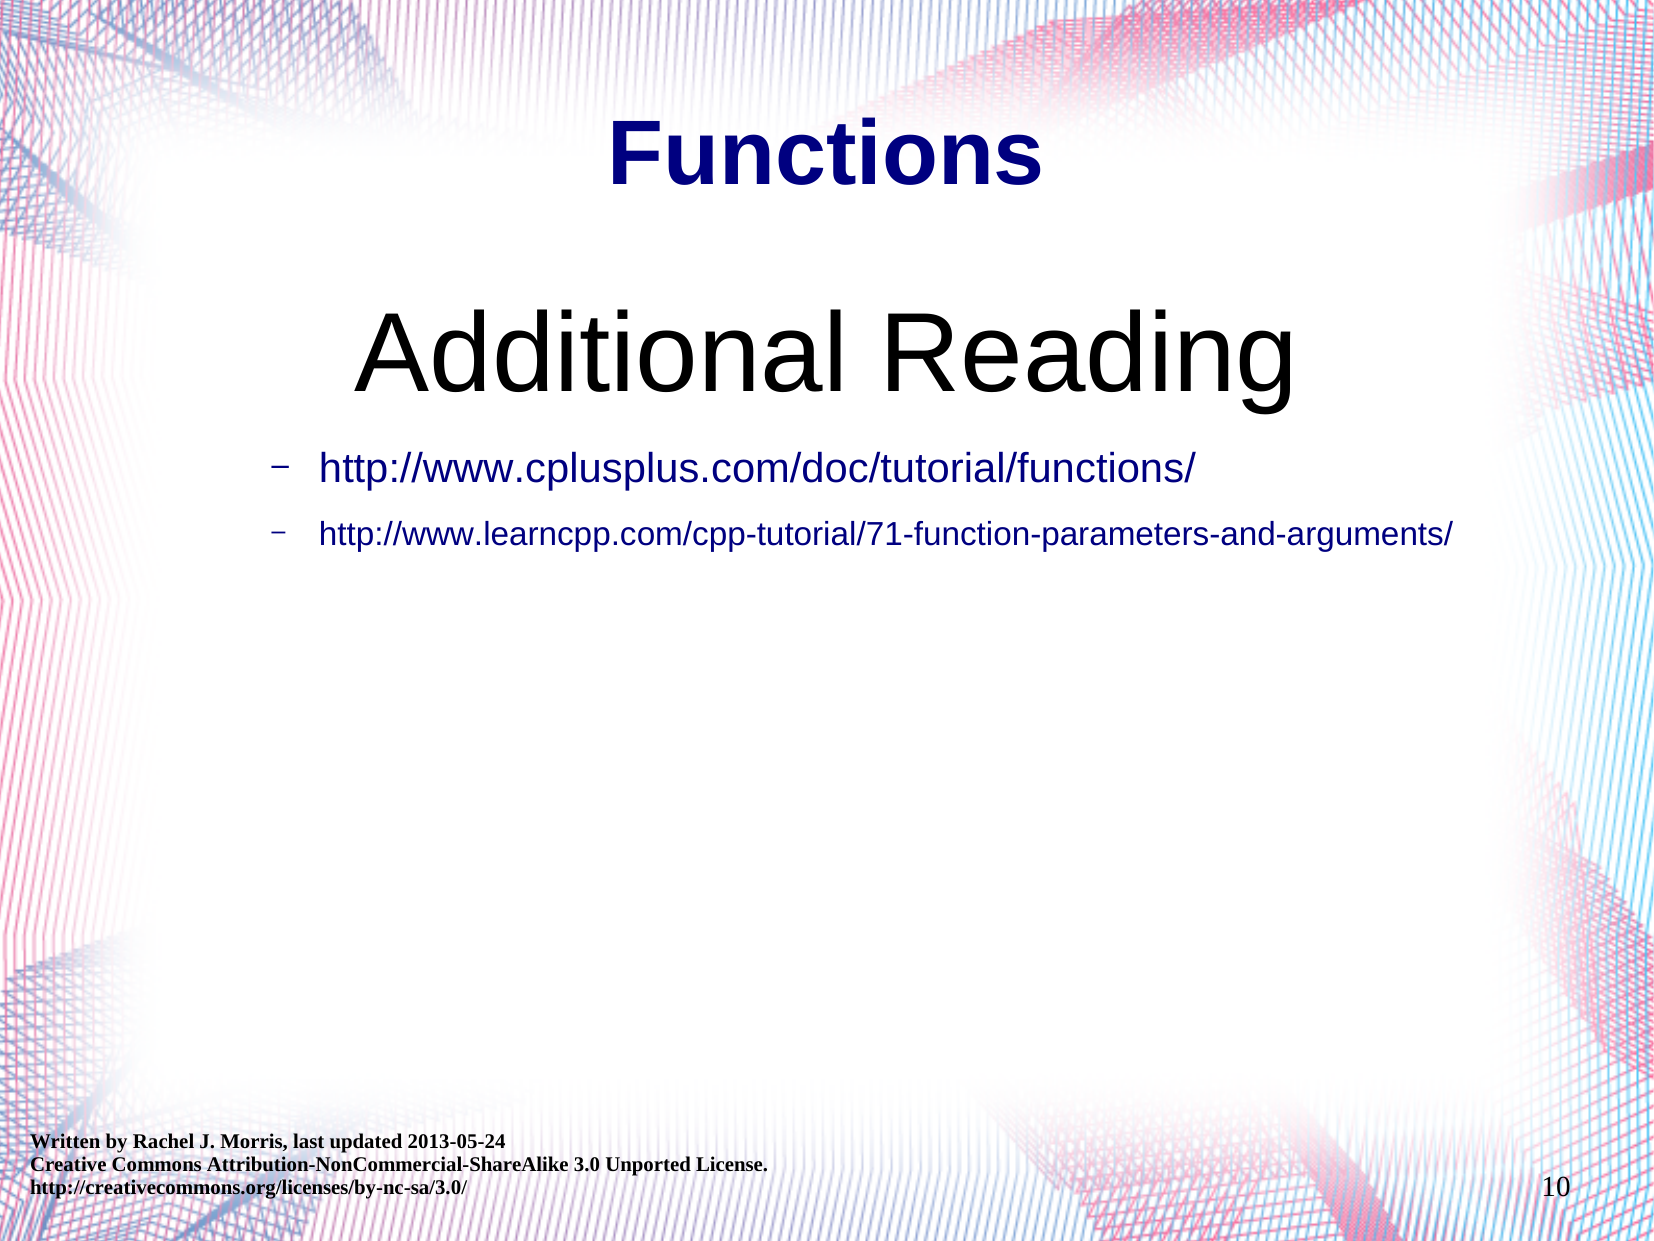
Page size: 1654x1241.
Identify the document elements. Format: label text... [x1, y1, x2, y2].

picture [0, 0, 1654, 1241]
list Additional Reading http://www.cplusplus.com/doc/tutorial/functions/ http://www.learncpp.com/cpp-tutorial/71-function-parameters-and-arguments/ [82, 290, 1571, 1010]
title Functions [82, 49, 1571, 257]
